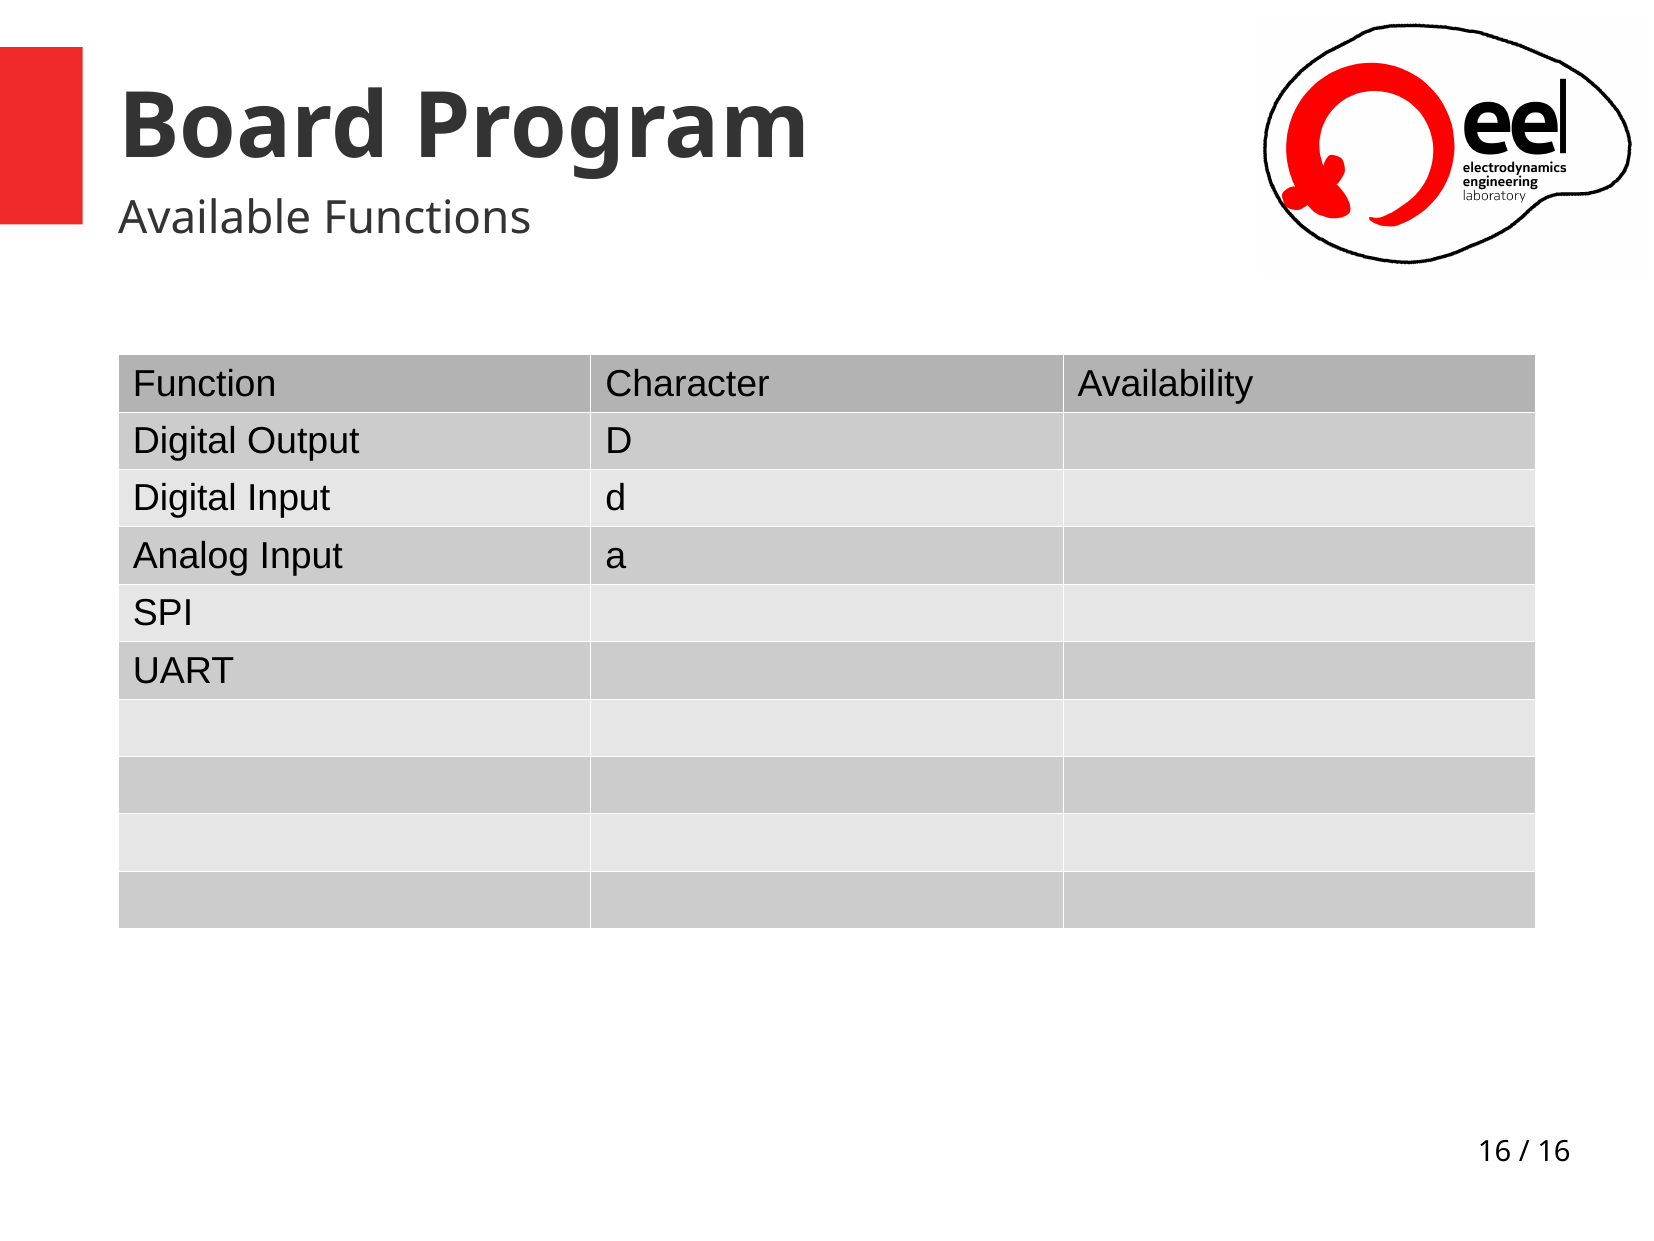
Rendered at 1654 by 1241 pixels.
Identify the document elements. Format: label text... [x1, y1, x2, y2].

table_cell [119, 700, 590, 756]
table_cell Analog Input [119, 527, 590, 584]
table_cell [1064, 527, 1535, 584]
table_header Character [591, 355, 1063, 412]
table_cell Digital Input [119, 470, 590, 526]
table_cell [1064, 872, 1535, 928]
table_cell Digital Output [119, 413, 590, 469]
table_cell D [591, 413, 1063, 469]
table_cell [1064, 700, 1535, 756]
table_cell a [591, 527, 1063, 584]
table_cell [1064, 585, 1535, 641]
table_cell UART [119, 642, 590, 699]
table_cell SPI [119, 585, 590, 641]
title Board Program Available Functions [118, 49, 1260, 257]
table_cell [591, 872, 1063, 928]
table_header Availability [1064, 355, 1535, 412]
table_header Function [119, 355, 590, 412]
table_cell d [591, 470, 1063, 526]
table_cell [119, 757, 590, 813]
table_cell [1064, 470, 1535, 526]
table_cell [591, 814, 1063, 871]
table_cell [1064, 642, 1535, 699]
table_cell [119, 872, 590, 928]
picture [1260, 15, 1648, 274]
table_cell [1064, 413, 1535, 469]
table_cell [1064, 814, 1535, 871]
table_cell [1064, 757, 1535, 813]
table_cell [119, 814, 590, 871]
table_cell [591, 757, 1063, 813]
table_cell [591, 700, 1063, 756]
table_cell [591, 642, 1063, 699]
table_cell [591, 585, 1063, 641]
